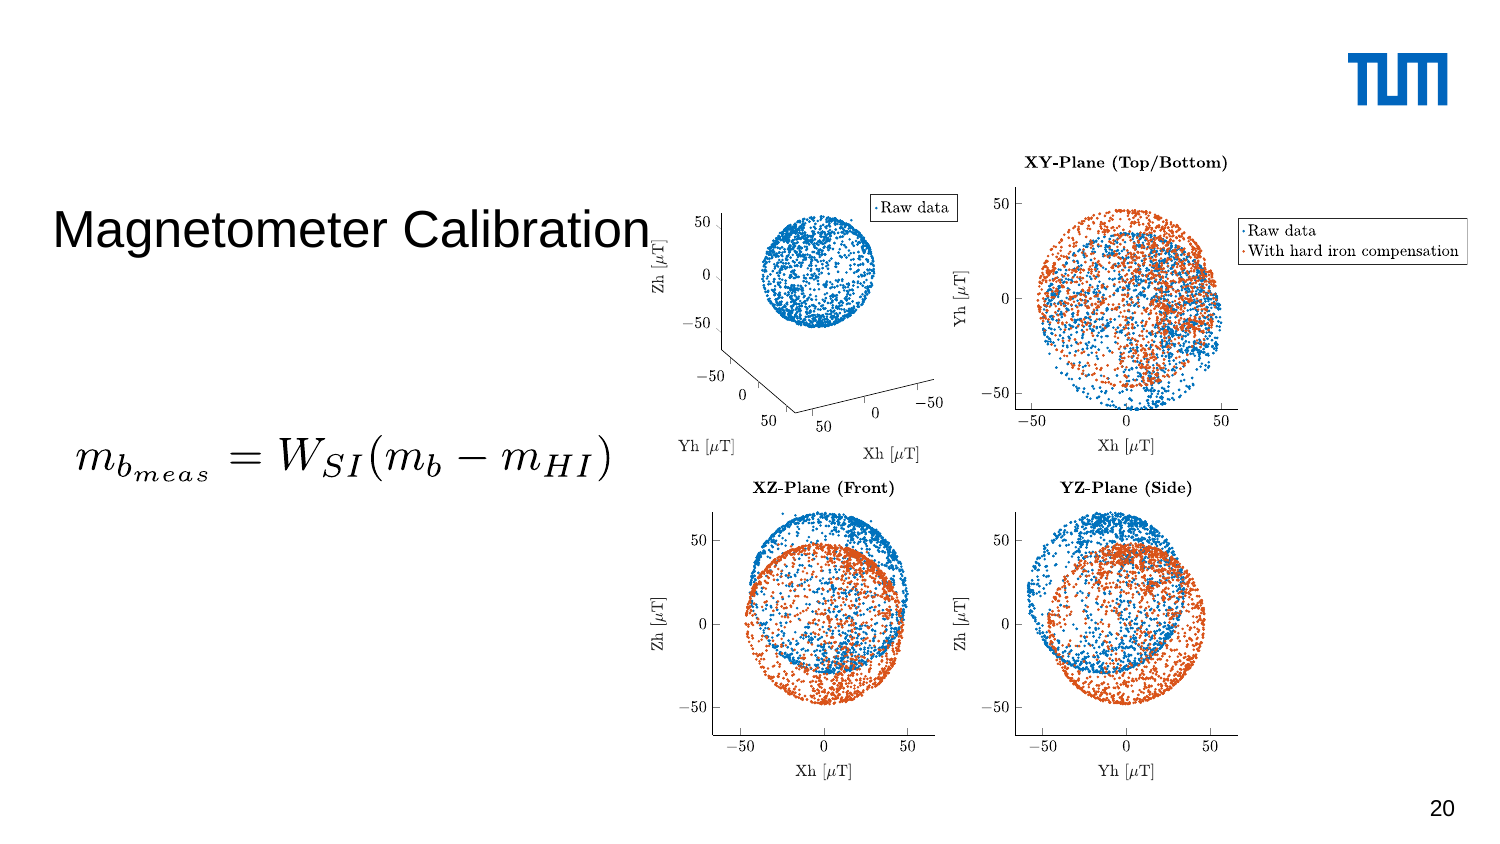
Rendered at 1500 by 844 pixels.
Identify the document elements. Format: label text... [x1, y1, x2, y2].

picture [75, 435, 614, 482]
title Magnetometer Calibration [52, 159, 645, 301]
picture [645, 150, 1468, 786]
